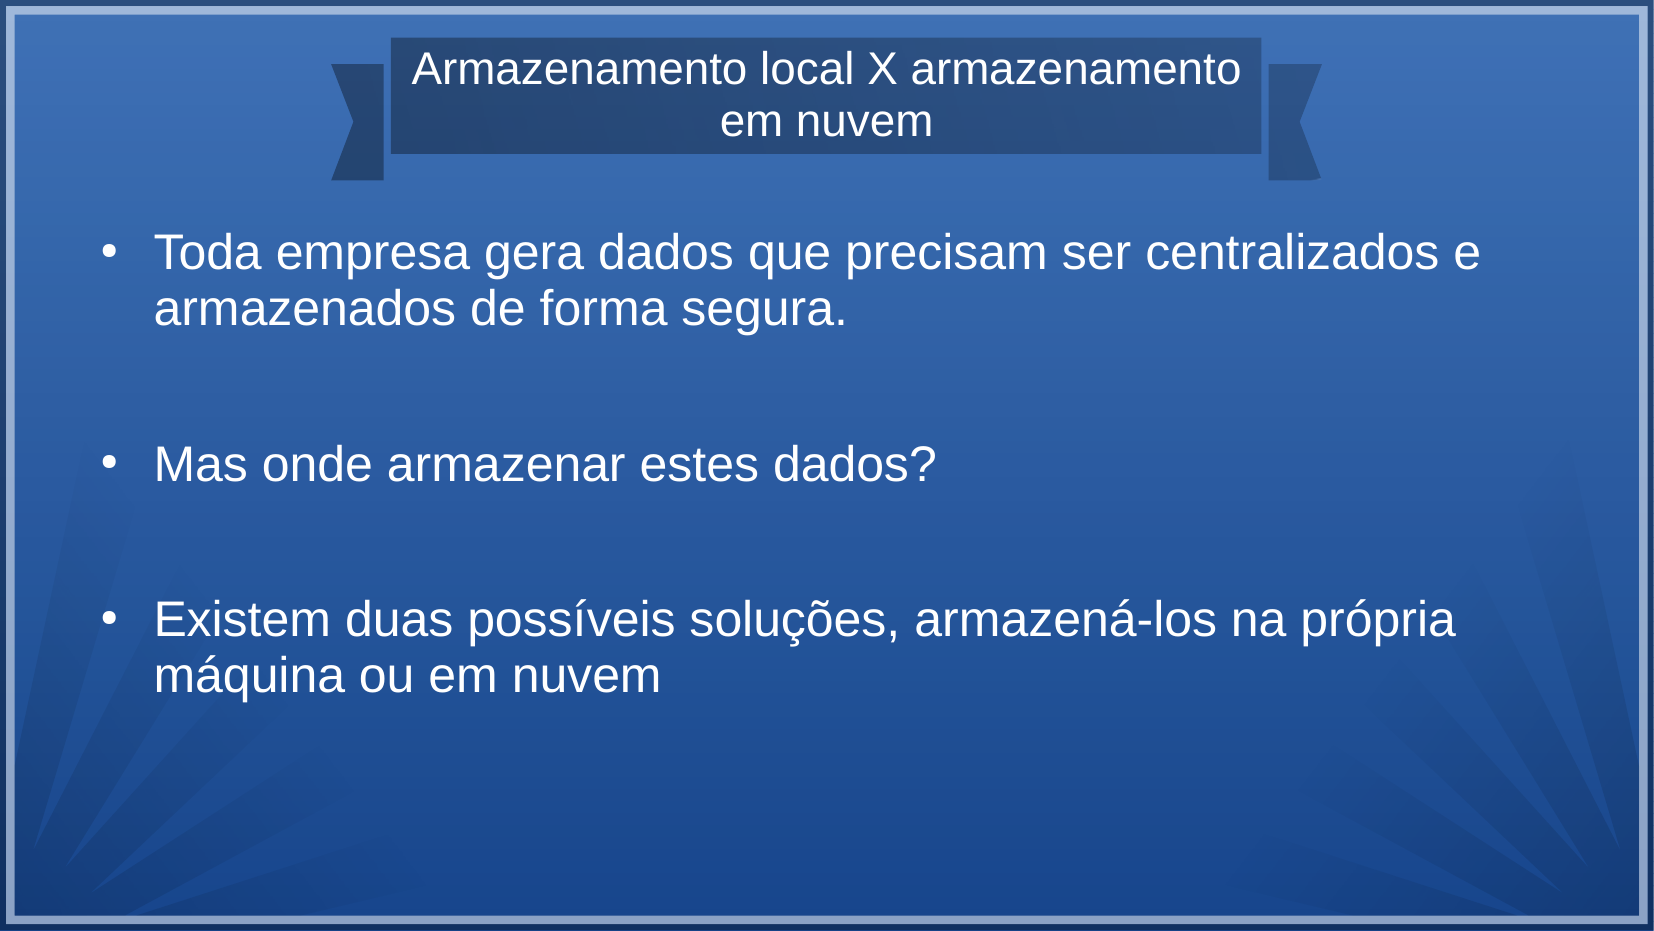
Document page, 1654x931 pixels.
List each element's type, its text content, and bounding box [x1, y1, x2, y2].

list Toda empresa gera dados que precisam ser centralizados e armazenados de forma segura. Mas onde armazenar estes dados? Existem duas possíveis soluções, armazená-los na própria máquina ou em nuvem [82, 224, 1571, 848]
title Armazenamento local X armazenamento em nuvem [389, 35, 1264, 154]
